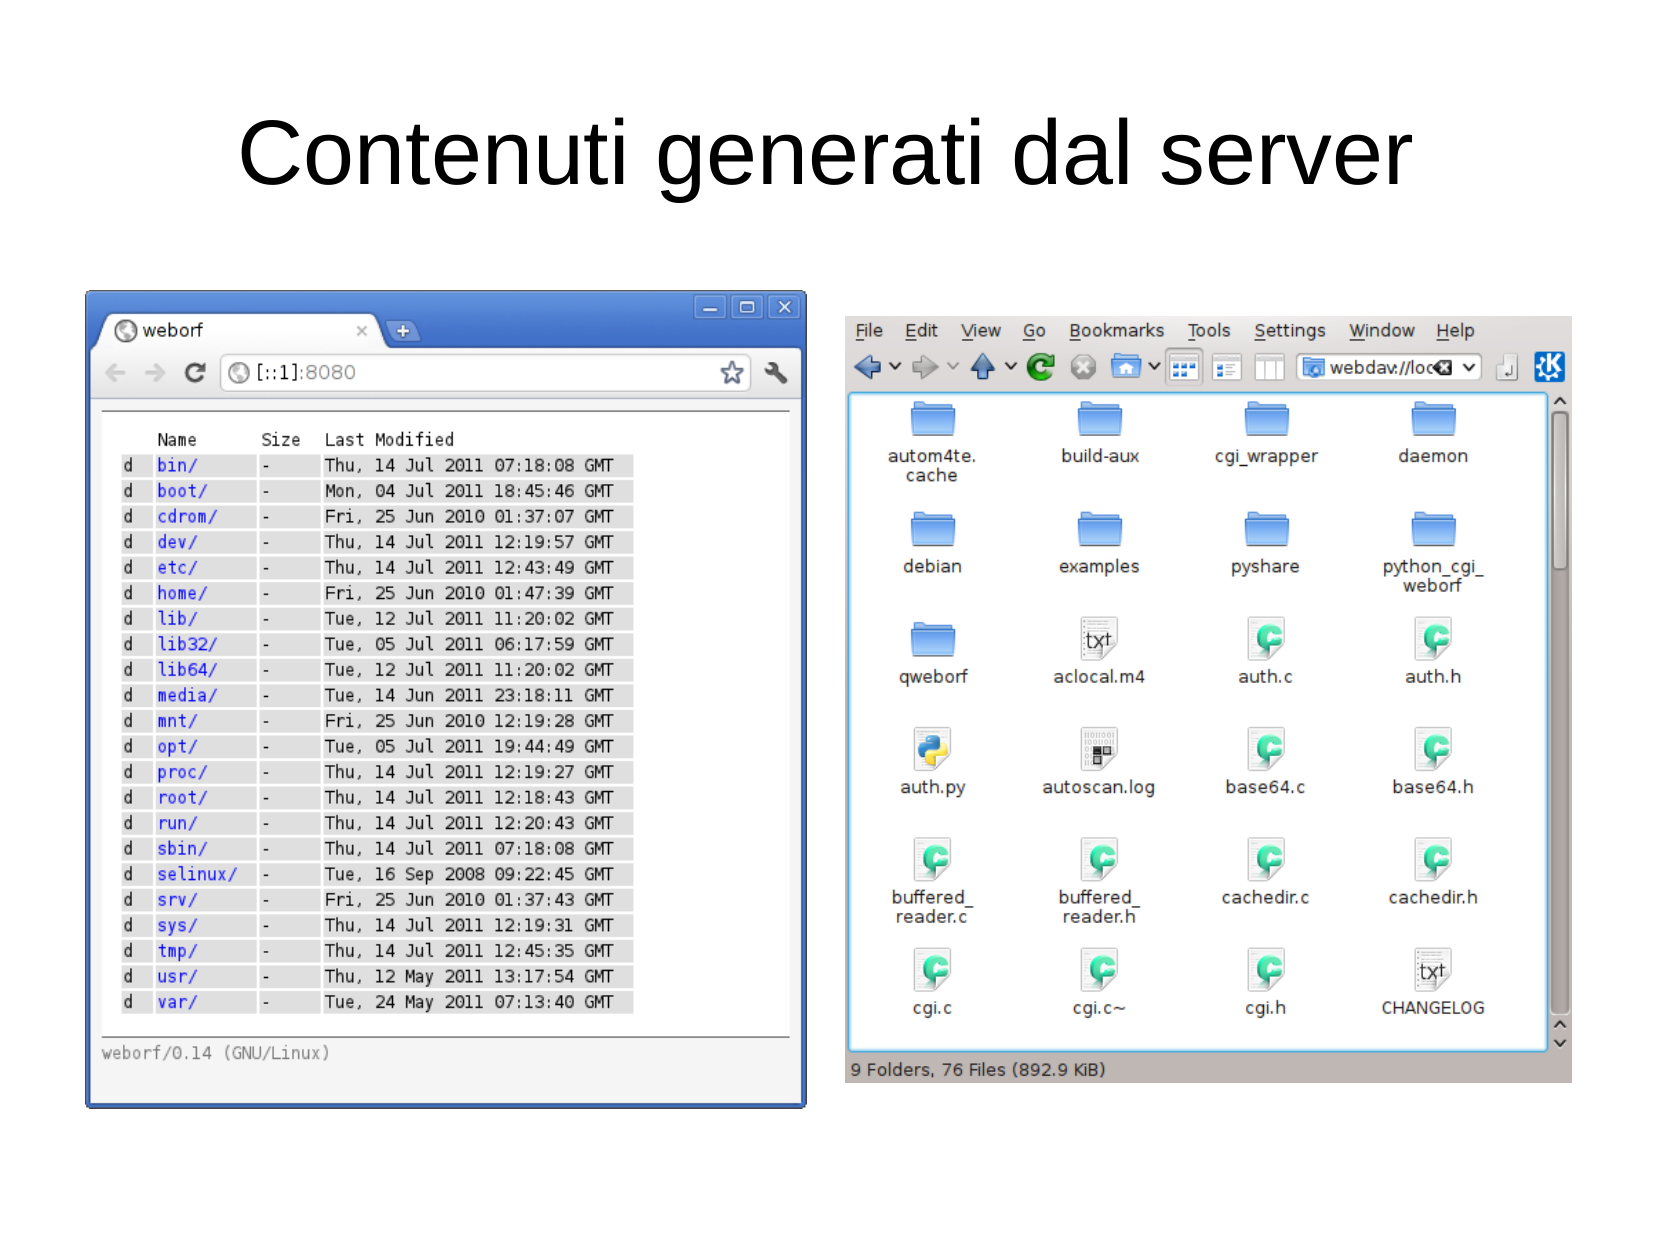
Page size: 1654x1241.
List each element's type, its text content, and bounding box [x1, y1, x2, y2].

picture [85, 290, 807, 1109]
picture [845, 316, 1572, 1083]
title Contenuti generati dal server [82, 49, 1571, 257]
